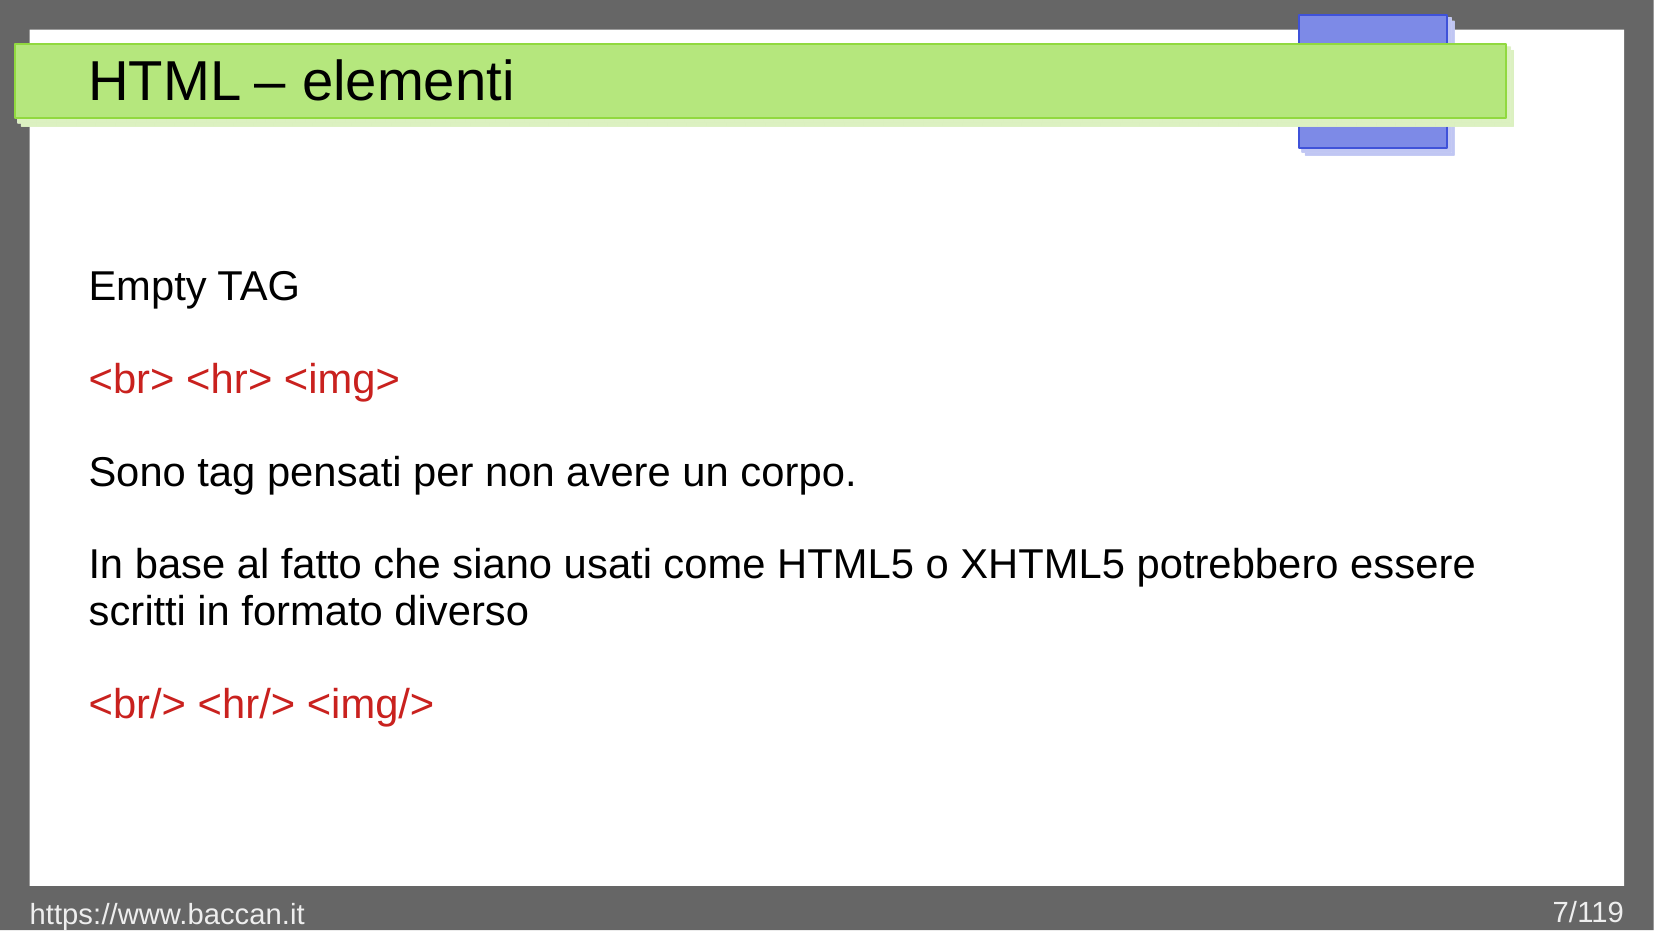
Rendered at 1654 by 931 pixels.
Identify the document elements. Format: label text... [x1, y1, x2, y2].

title HTML – elementi [88, 44, 1506, 119]
text_box Empty TAG <br> <hr> <img> Sono tag pensati per non avere un corpo. In base al fatto che siano usati come HTML5 o XHTML5 potrebbero essere scritti in formato diverso <br/> <hr/> <img/> [88, 169, 1565, 821]
